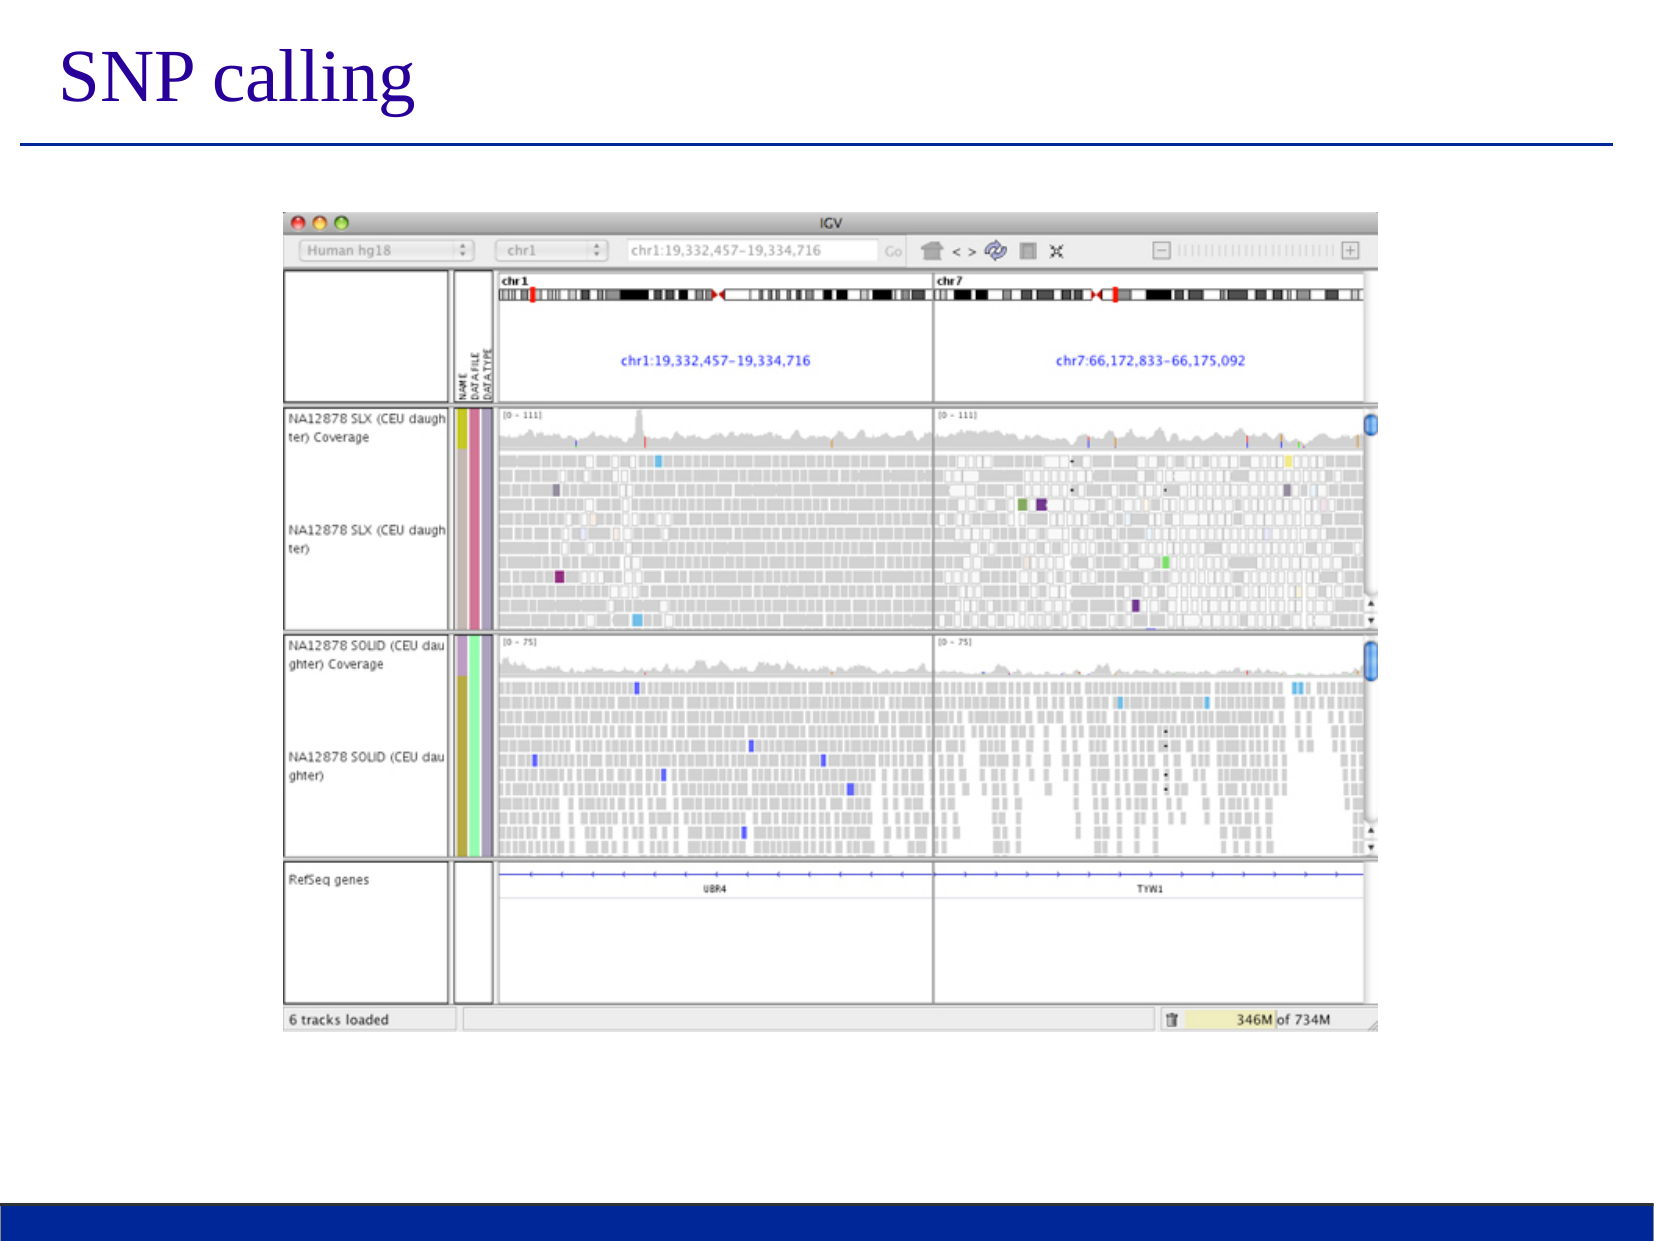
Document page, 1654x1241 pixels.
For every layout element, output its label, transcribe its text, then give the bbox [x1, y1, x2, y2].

text_box SNP calling [59, 34, 1465, 119]
picture [283, 212, 1378, 1032]
